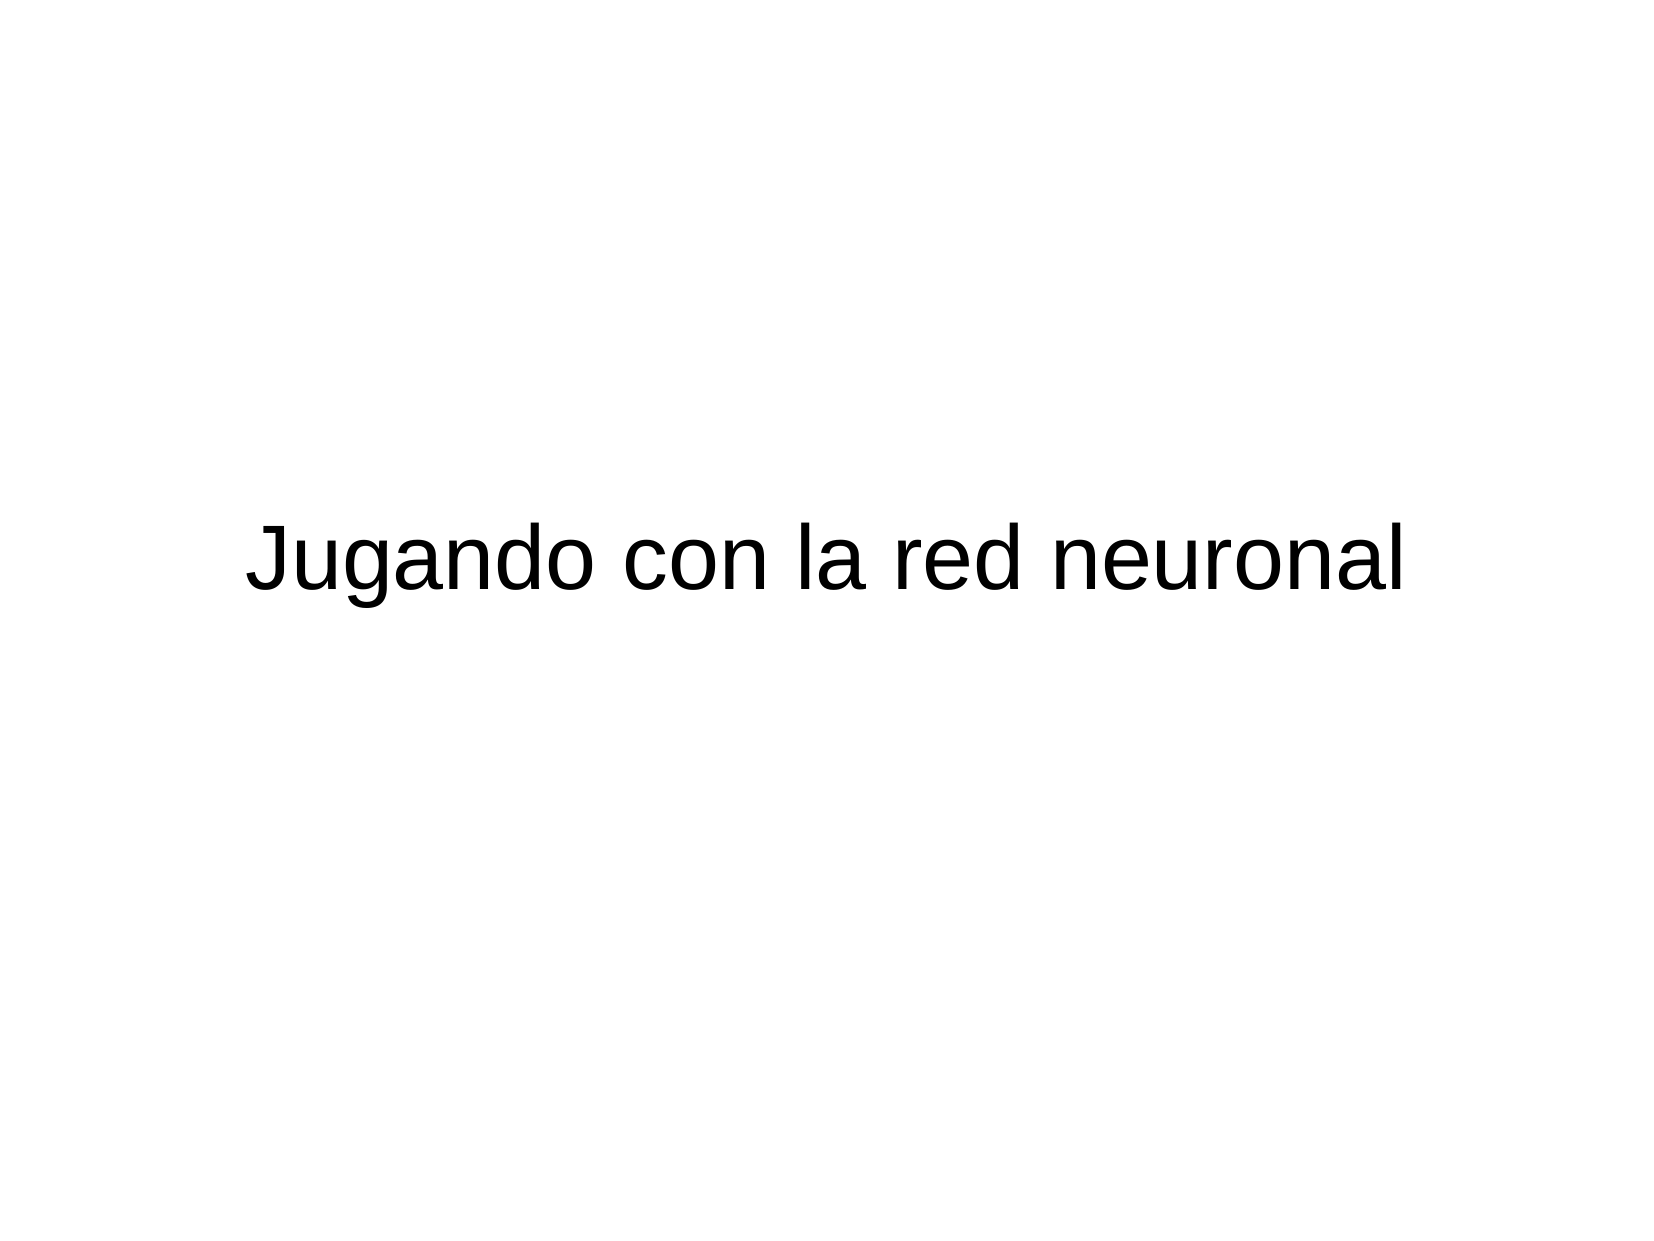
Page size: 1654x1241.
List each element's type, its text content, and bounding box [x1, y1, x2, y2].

title Jugando con la red neuronal [82, 454, 1571, 662]
